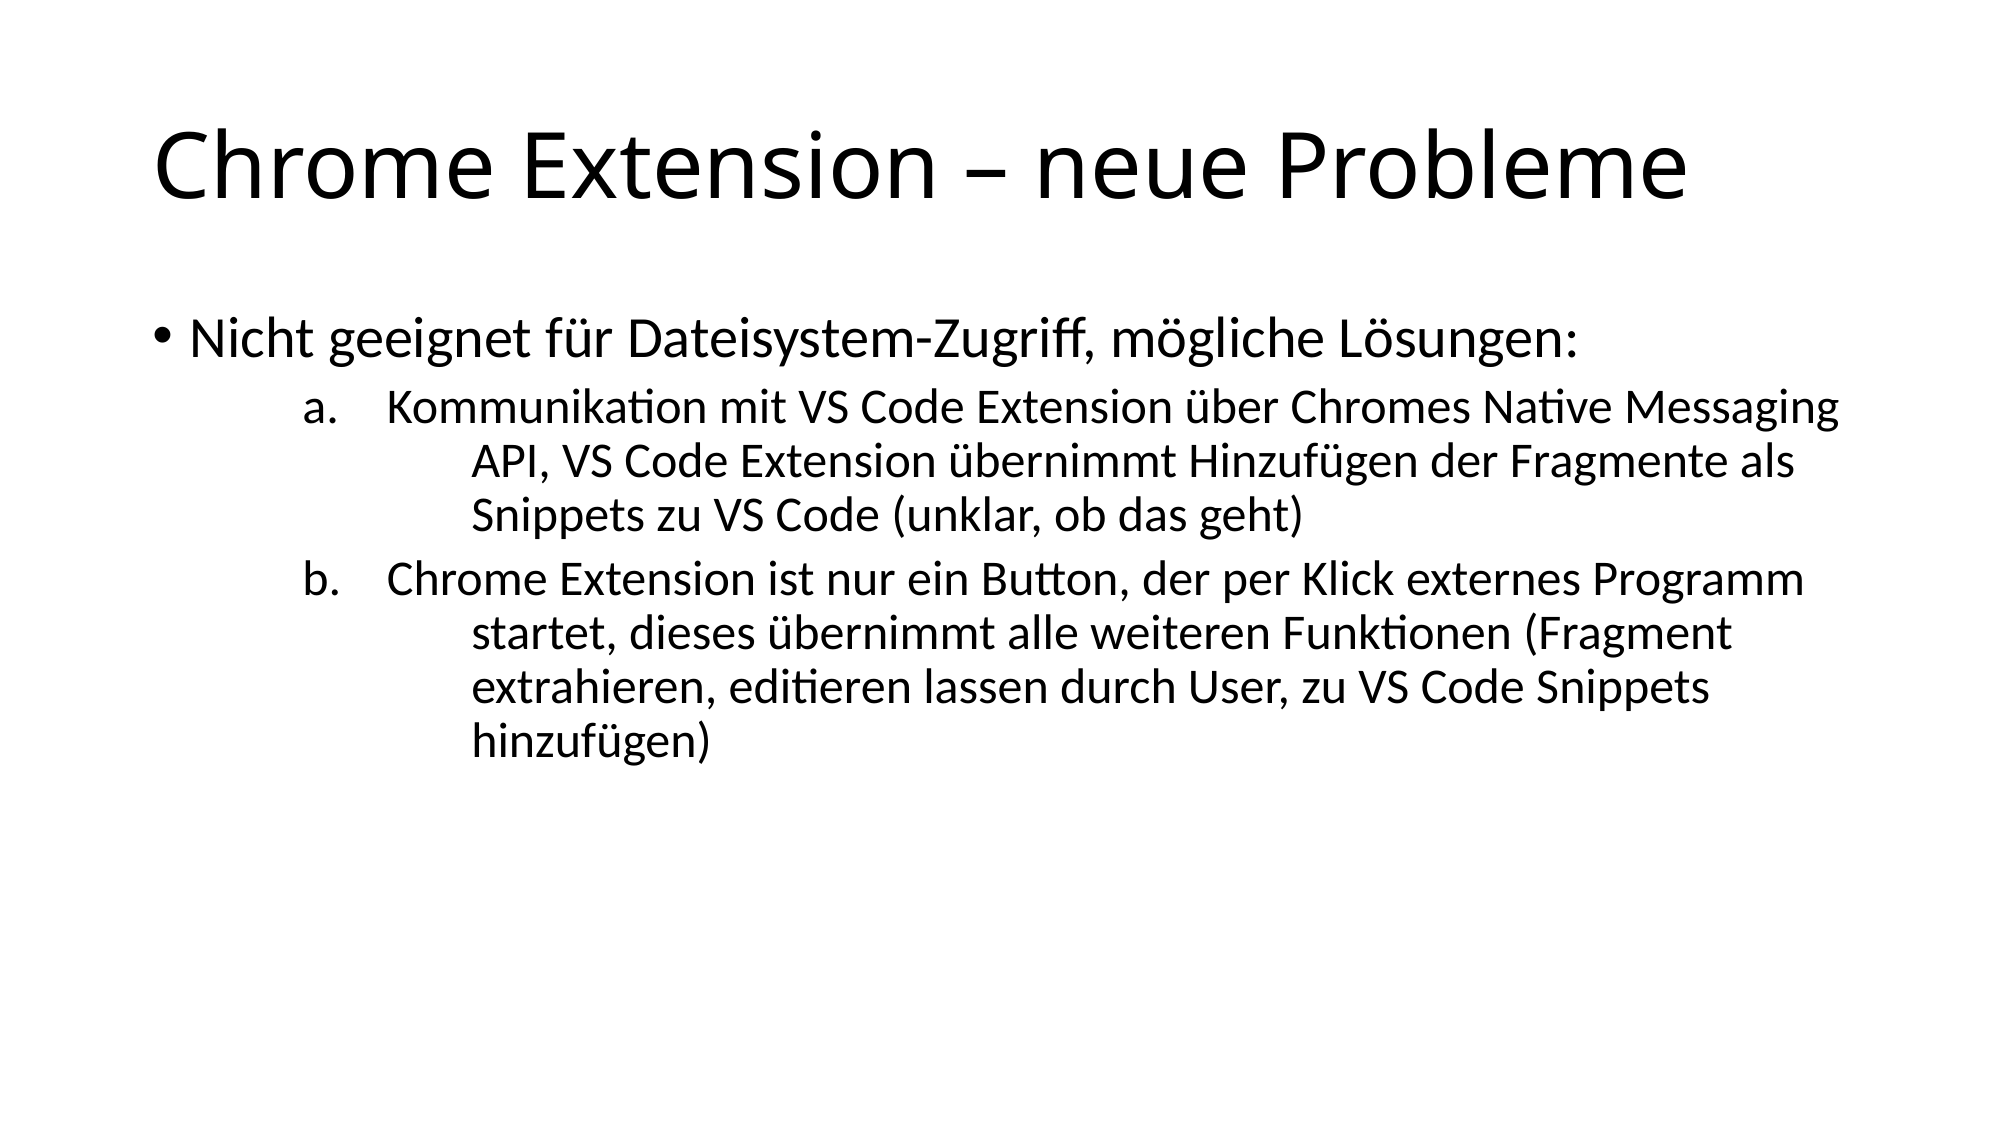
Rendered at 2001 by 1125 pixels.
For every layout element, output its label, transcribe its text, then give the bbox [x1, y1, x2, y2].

title Chrome Extension – neue Probleme [137, 59, 1863, 278]
list Nicht geeignet für Dateisystem-Zugriff, mögliche Lösungen: Kommunikation mit VS Code Extension über Chromes Native Messaging API, VS Code Extension übernimmt Hinzufügen der Fragmente als Snippets zu VS Code (unklar, ob das geht) Chrome Extension ist nur ein Button, der per Klick externes Programm startet, dieses übernimmt alle weiteren Funktionen (Fragment extrahieren, editieren lassen durch User, zu VS Code Snippets hinzufügen) [137, 299, 1863, 1014]
